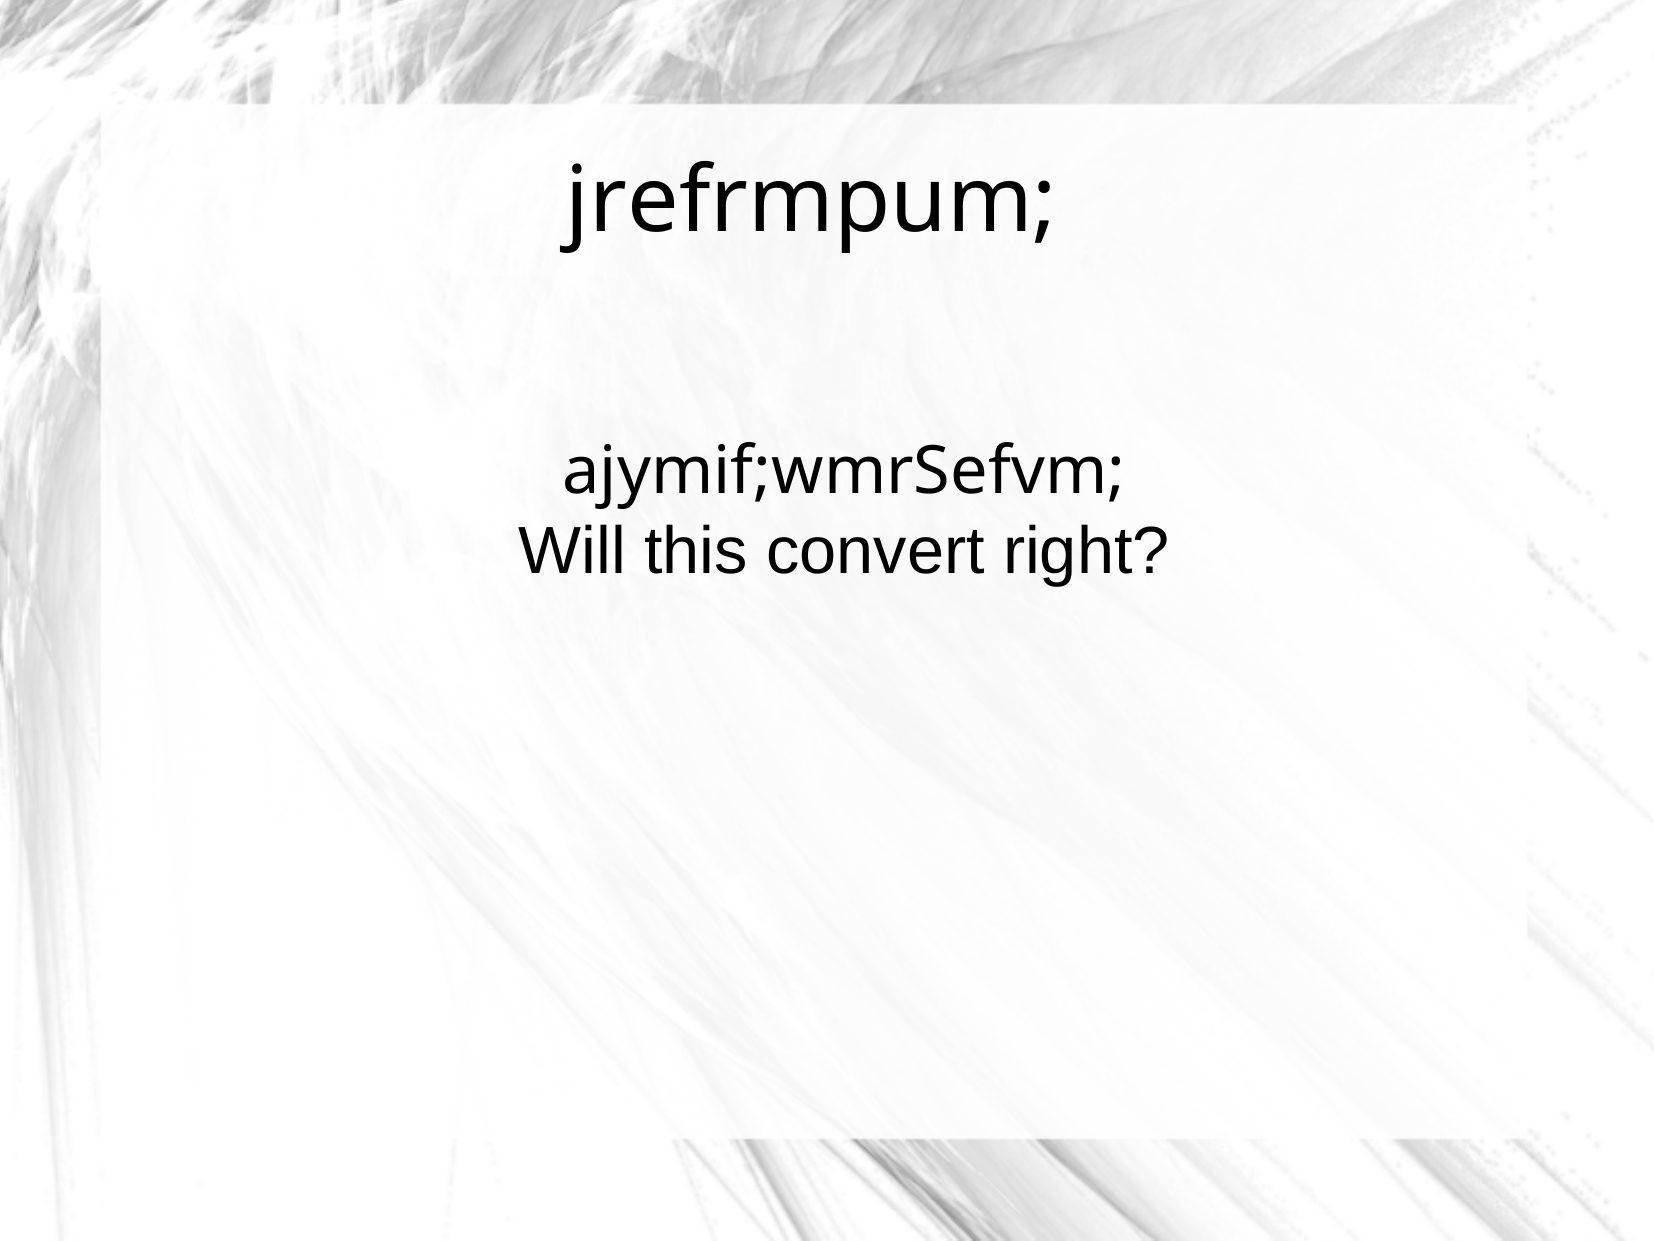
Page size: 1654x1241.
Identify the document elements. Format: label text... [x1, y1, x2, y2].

subtitle ajymif;wmrSefvm; Will this convert right? [118, 319, 1571, 1139]
picture [0, 0, 1654, 1241]
title jrefrmpum; [118, 112, 1506, 281]
